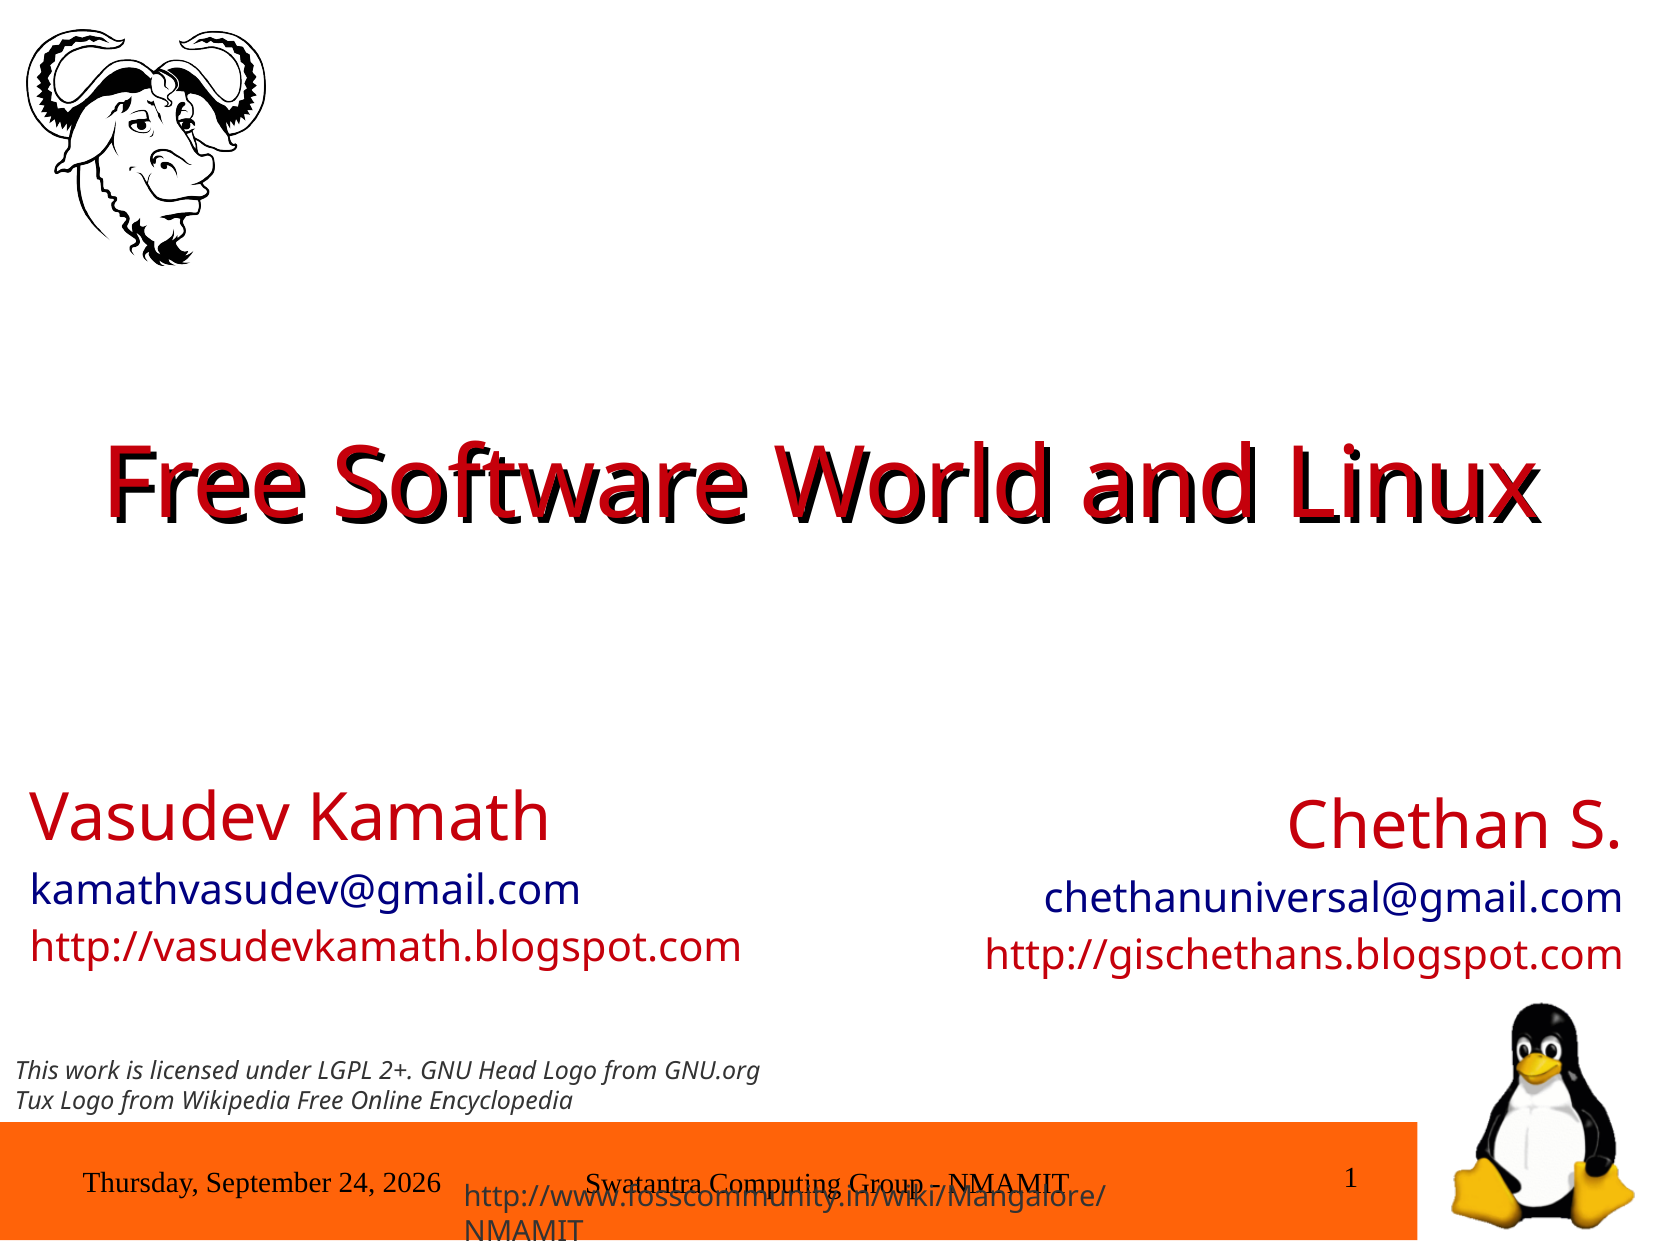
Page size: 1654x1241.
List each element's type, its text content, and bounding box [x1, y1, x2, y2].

text_box This work is licensed under LGPL 2+. GNU Head Logo from GNU.org Tux Logo from Wikipedia Free Online Encyclopedia [0, 1047, 769, 1123]
text_box Vasudev Kamath kamathvasudev@gmail.com http://vasudevkamath.blogspot.com [29, 738, 768, 1004]
text_box http://www.fosscommunity.in/wiki/Mangalore/NMAMIT [448, 1187, 1217, 1237]
subtitle Chethan S. chethanuniversal@gmail.com http://gischethans.blogspot.com [944, 761, 1625, 997]
picture [1446, 997, 1640, 1235]
title Free Software World and Linux [76, 375, 1565, 583]
picture [26, 29, 266, 266]
